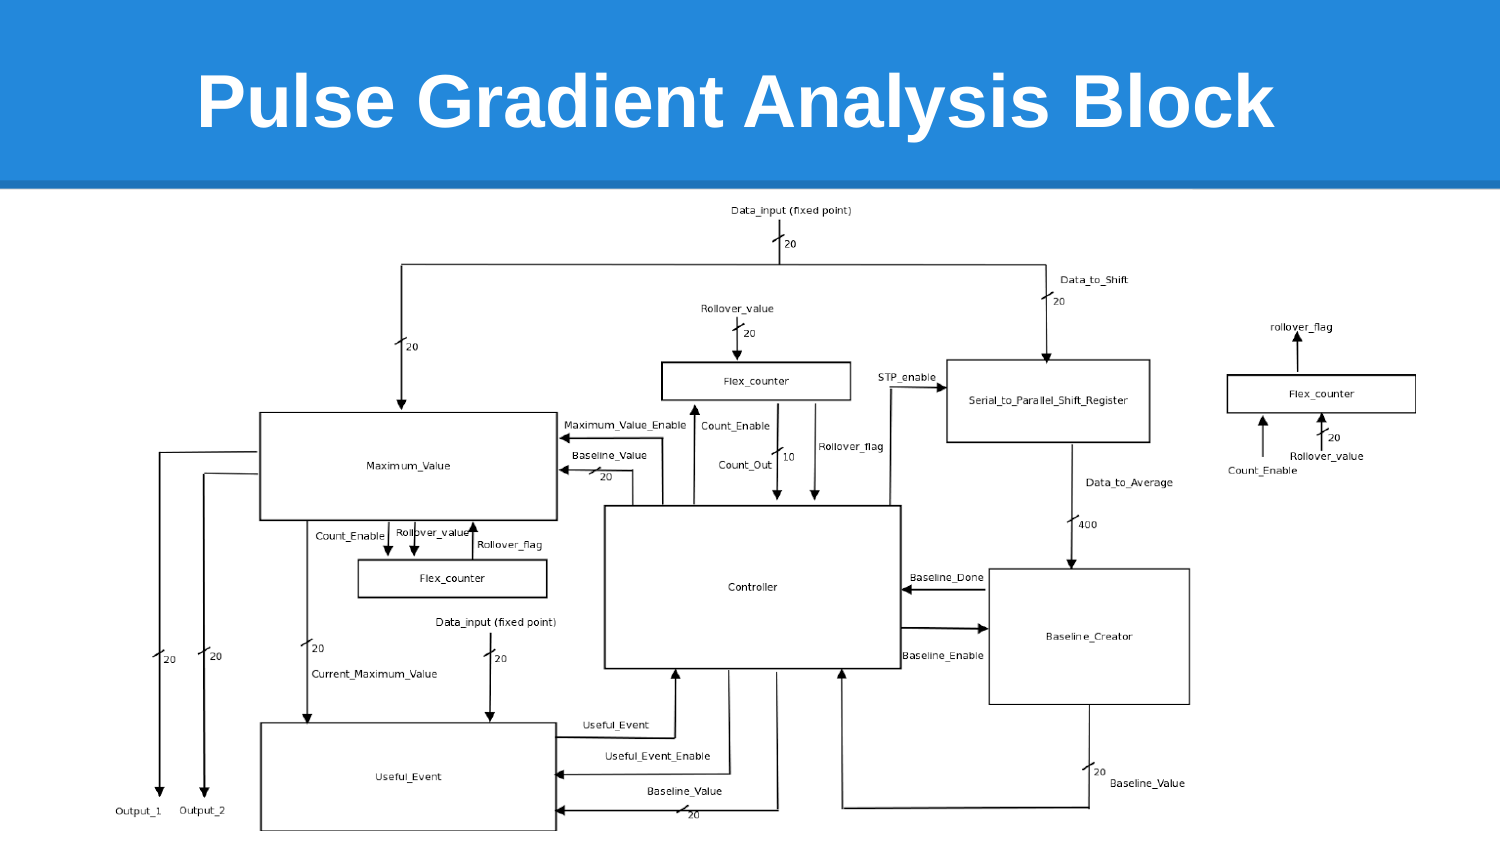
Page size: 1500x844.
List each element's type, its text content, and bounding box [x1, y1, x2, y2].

picture [115, 204, 1416, 831]
text_box Pulse Gradient Analysis Block [0, 11, 1473, 184]
